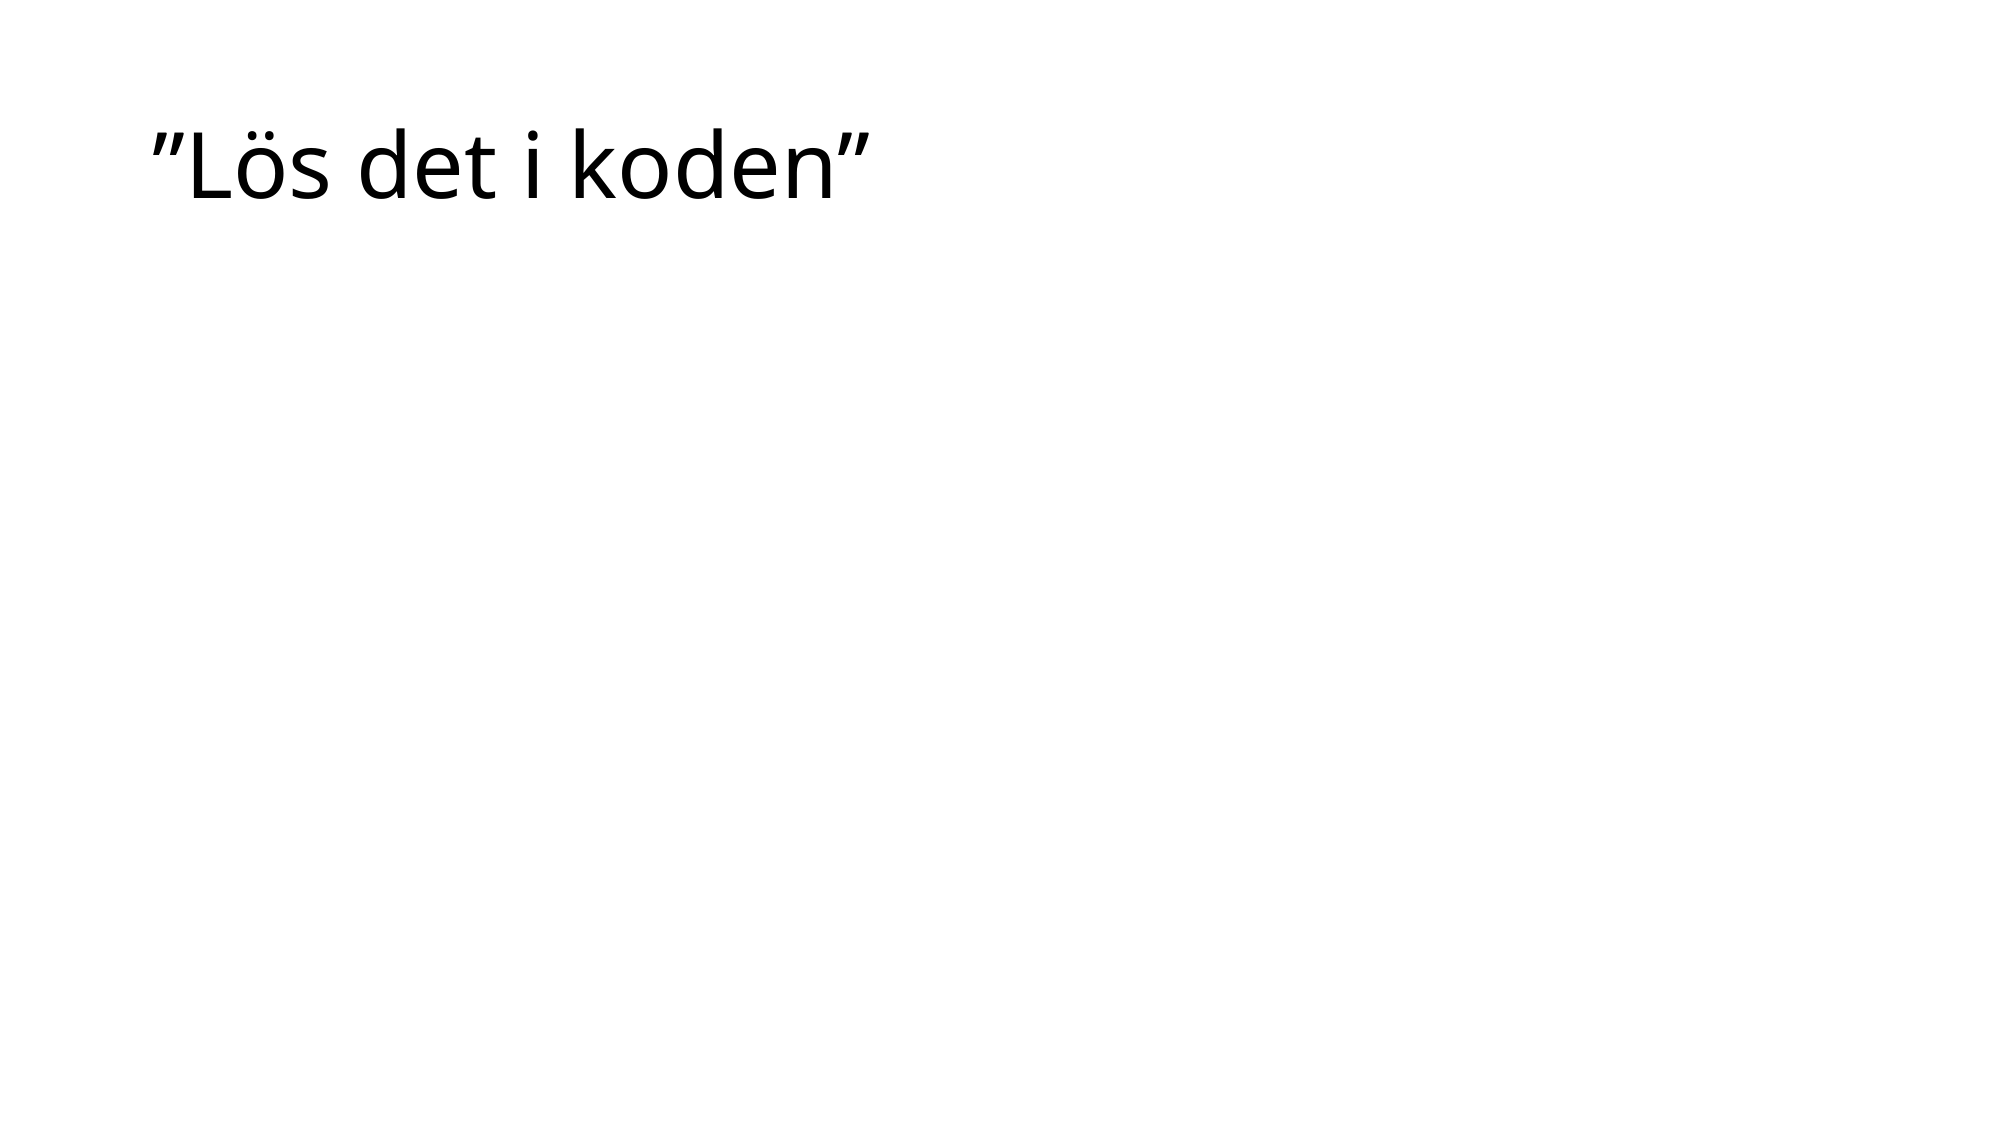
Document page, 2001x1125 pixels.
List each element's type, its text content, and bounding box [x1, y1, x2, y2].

title ”Lös det i koden” [137, 59, 1863, 278]
